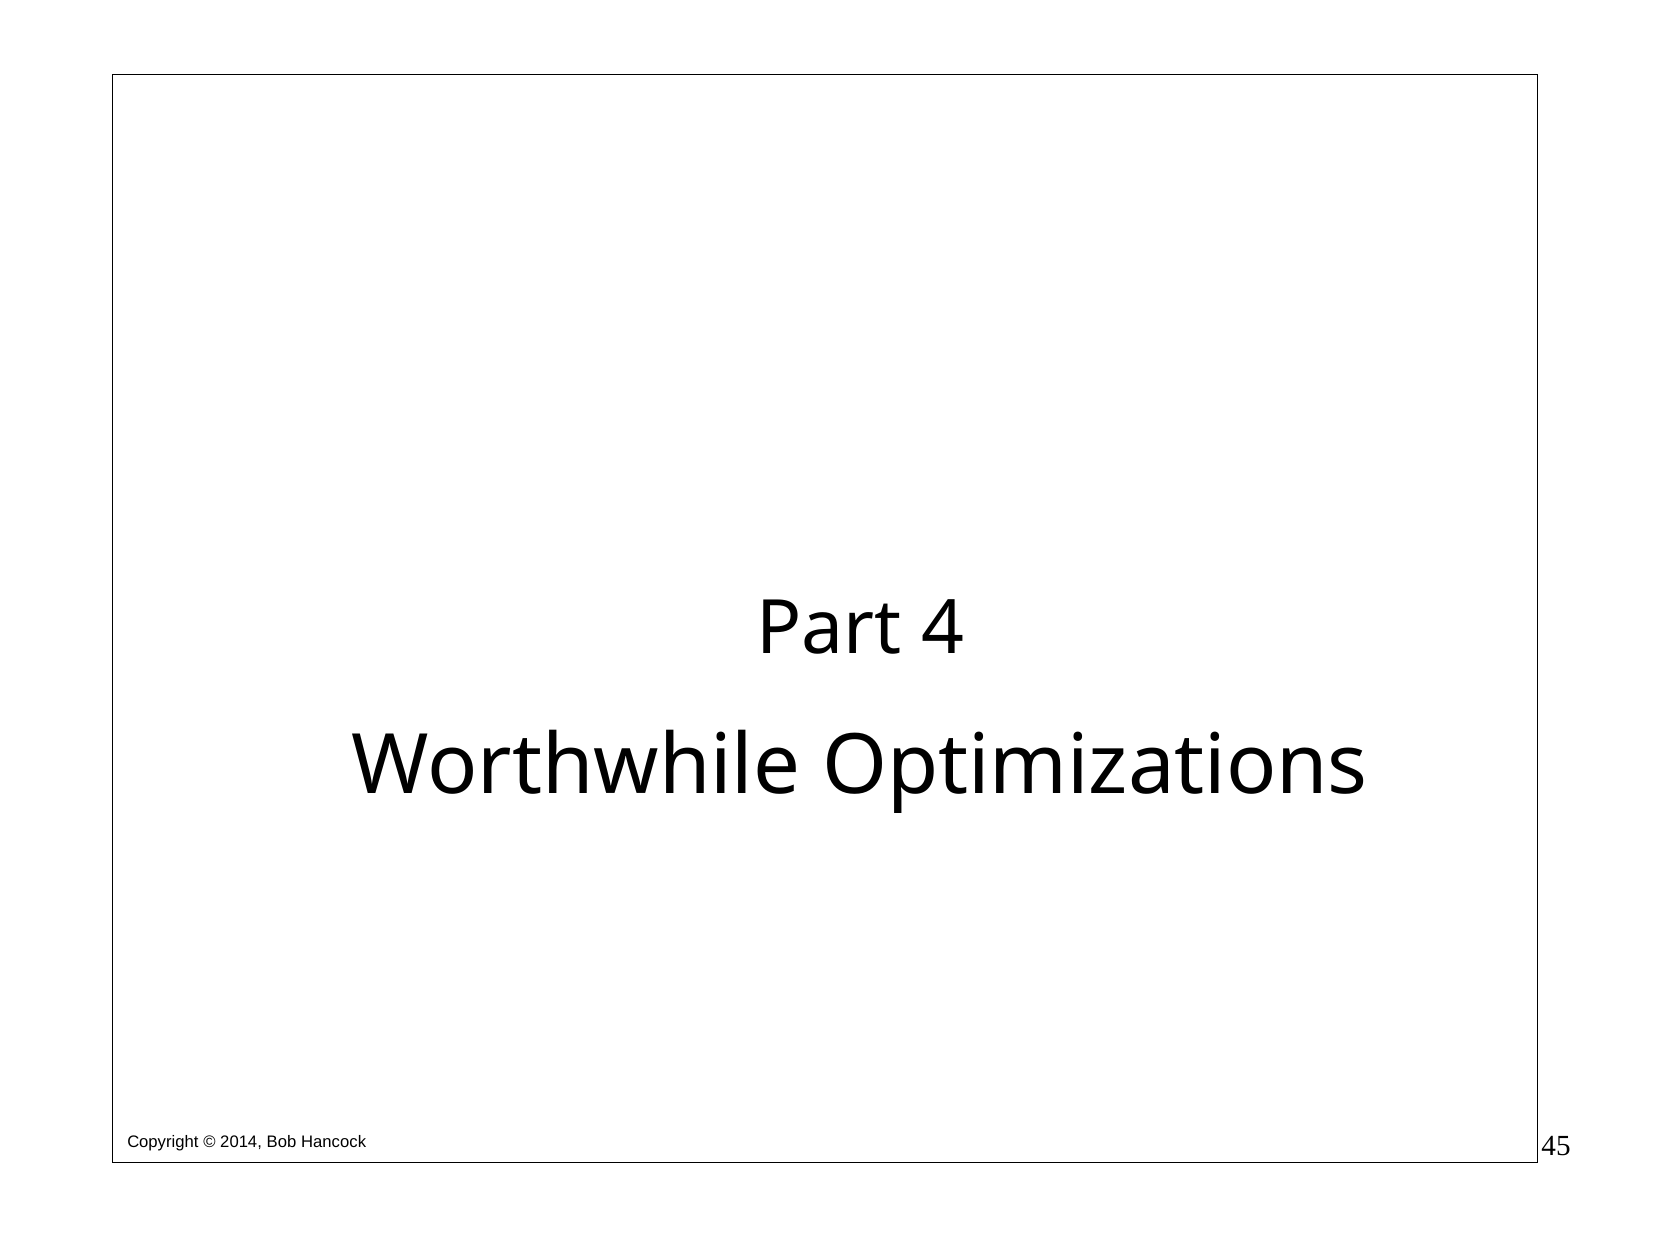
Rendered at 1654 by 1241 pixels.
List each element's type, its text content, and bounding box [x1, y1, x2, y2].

list Part 4 Worthwhile Optimizations [150, 262, 1501, 1126]
text_box Copyright © 2014, Bob Hancock [112, 1125, 382, 1159]
